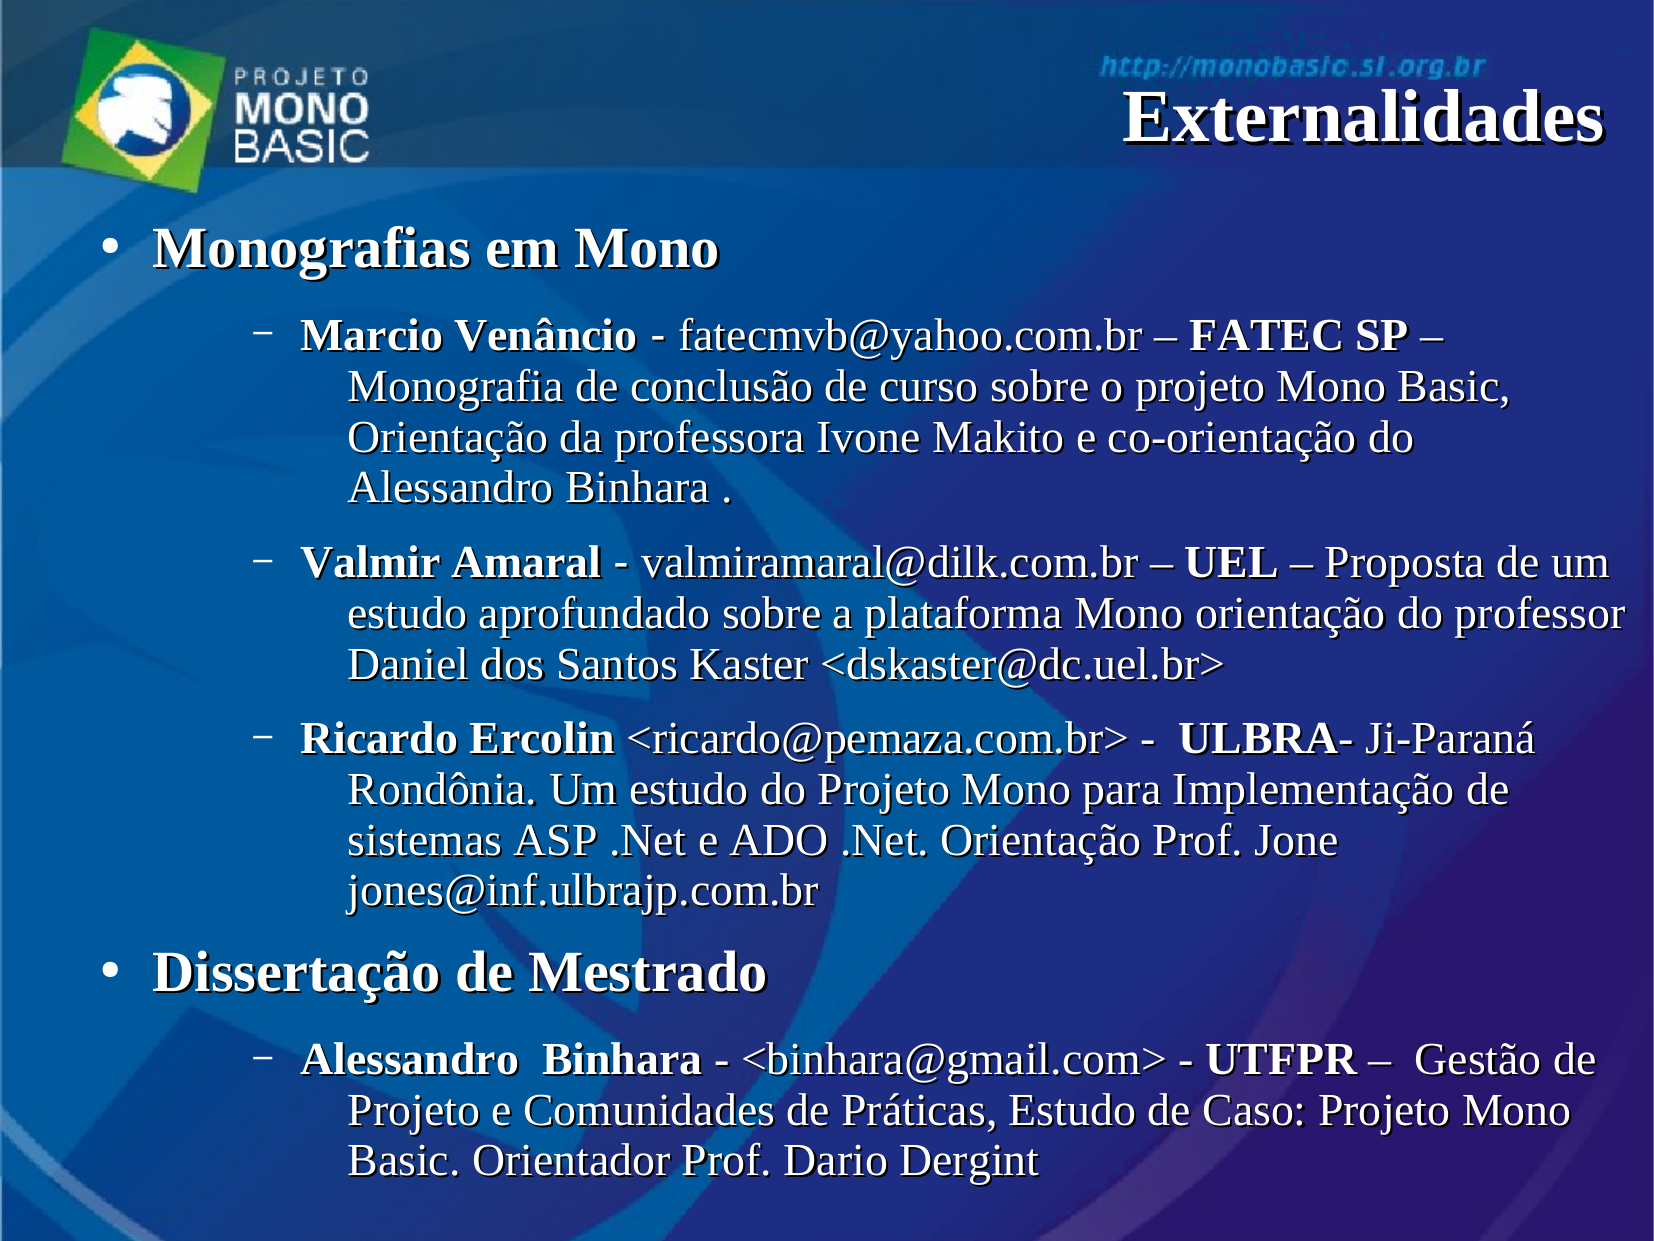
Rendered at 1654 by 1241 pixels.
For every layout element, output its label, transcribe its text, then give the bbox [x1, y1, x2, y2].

picture [0, 0, 1654, 1241]
title Externalidades [222, 43, 1606, 191]
list Monografias em Mono Marcio Venâncio - fatecmvb@yahoo.com.br – FATEC SP – Monografia de conclusão de curso sobre o projeto Mono Basic, Orientação da professora Ivone Makito e co-orientação do Alessandro Binhara . Valmir Amaral - valmiramaral@dilk.com.br – UEL – Proposta de um estudo aprofundado sobre a plataforma Mono orientação do professor Daniel dos Santos Kaster <dskaster@dc.uel.br> Ricardo Ercolin <ricardo@pemaza.com.br> - ULBRA- Ji-Paraná Rondônia. Um estudo do Projeto Mono para Implementação de sistemas ASP .Net e ADO .Net. Orientação Prof. Jone jones@inf.ulbrajp.com.br Dissertação de Mestrado Alessandro Binhara - <binhara@gmail.com> - UTFPR – Gestão de Projeto e Comunidades de Práticas, Estudo de Caso: Projeto Mono Basic. Orientador Prof. Dario Dergint [64, 214, 1627, 1181]
